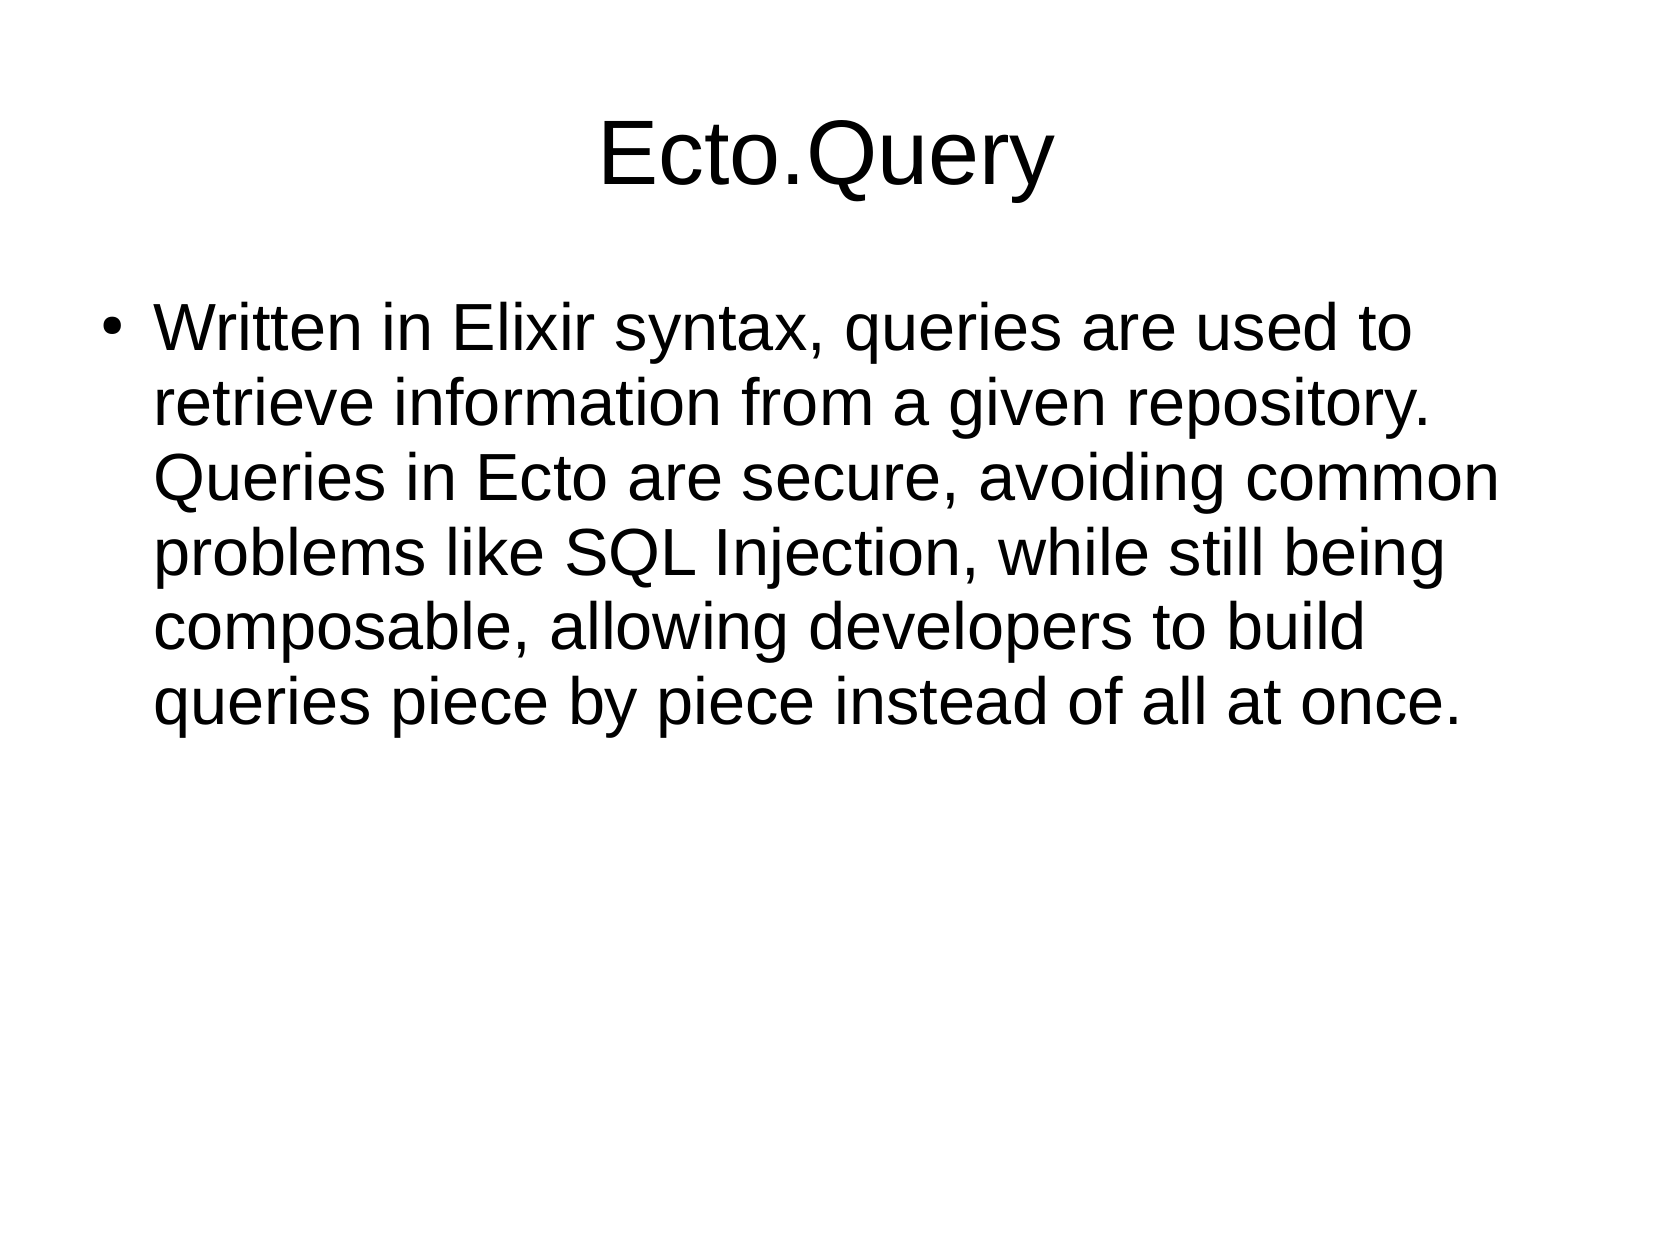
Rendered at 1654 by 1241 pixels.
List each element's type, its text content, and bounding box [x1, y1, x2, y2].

title Ecto.Query [82, 49, 1571, 257]
list Written in Elixir syntax, queries are used to retrieve information from a given repository. Queries in Ecto are secure, avoiding common problems like SQL Injection, while still being composable, allowing developers to build queries piece by piece instead of all at once. [82, 290, 1571, 1010]
